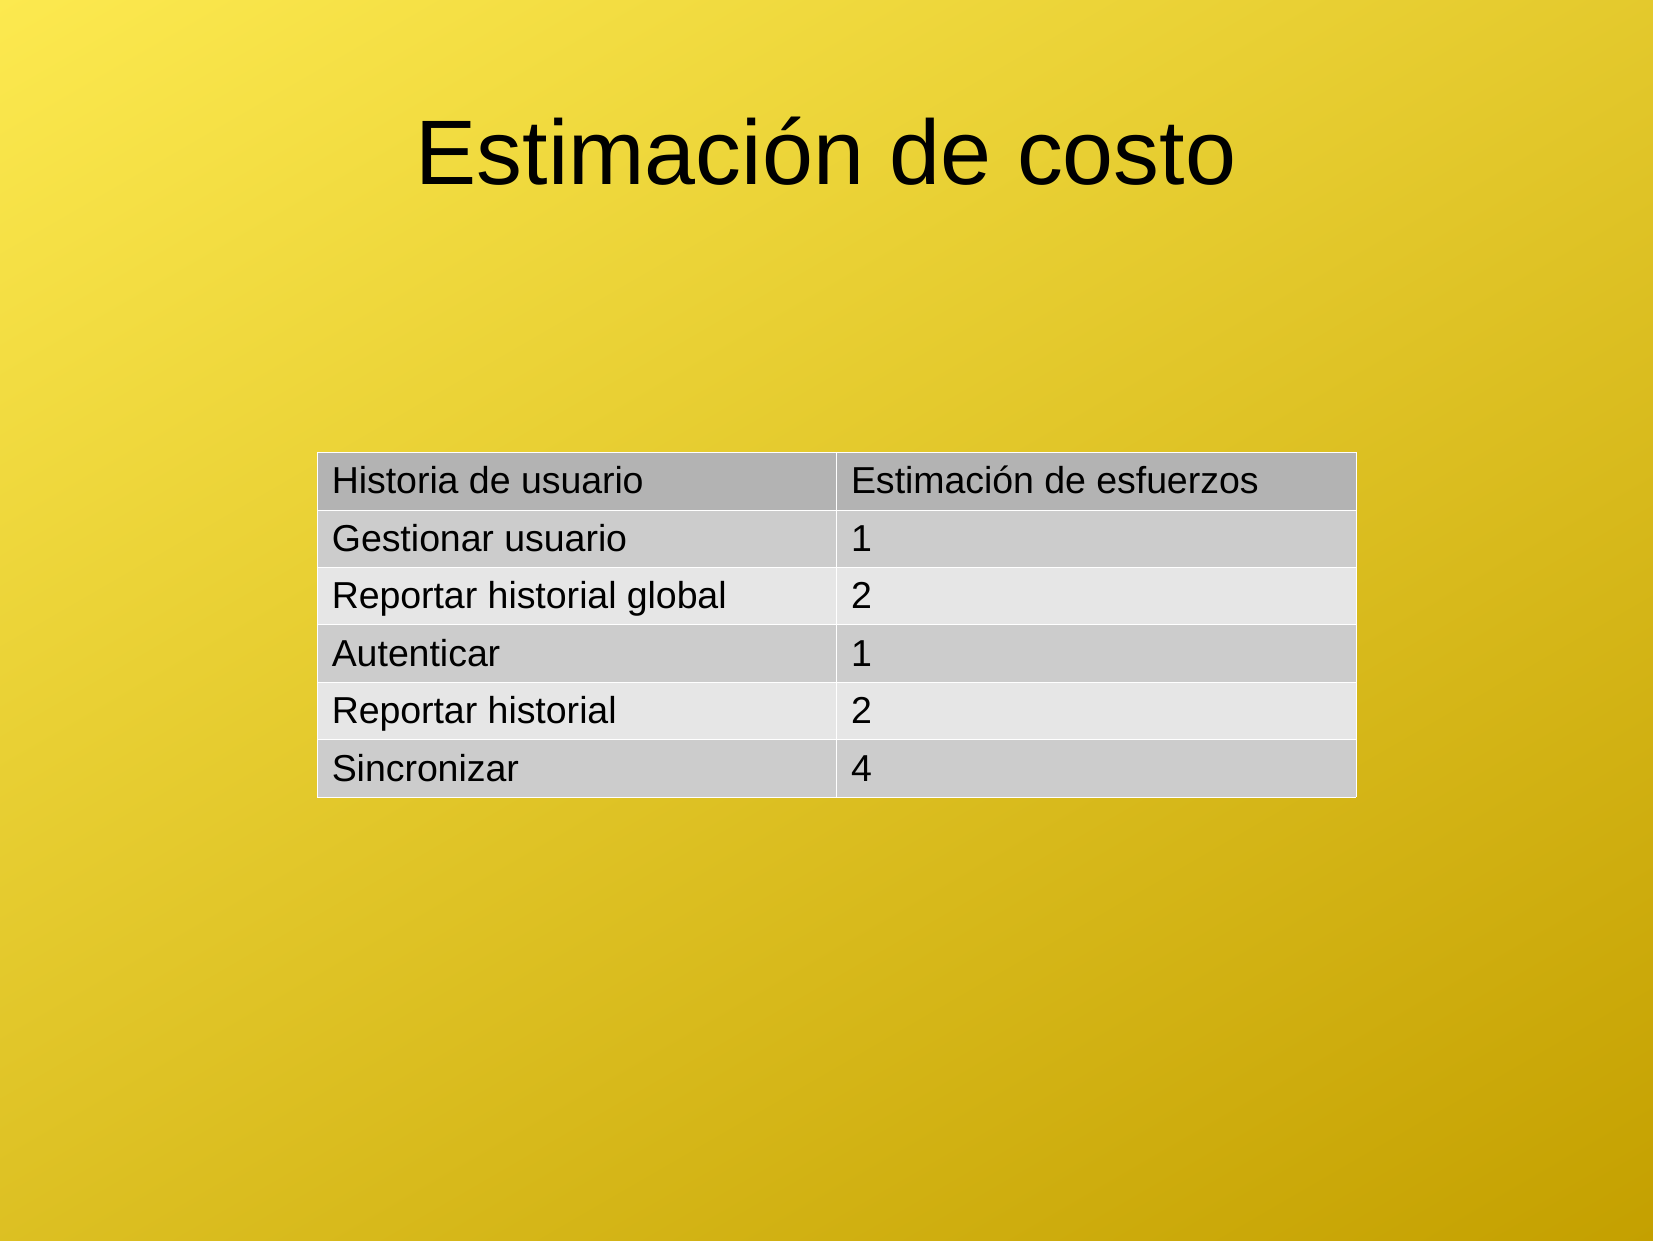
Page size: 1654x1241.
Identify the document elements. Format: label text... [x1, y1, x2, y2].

table_cell Reportar historial global [318, 568, 836, 624]
table_cell 1 [837, 511, 1356, 567]
table_cell Sincronizar [318, 740, 836, 797]
table_cell 4 [837, 740, 1356, 797]
table_cell 2 [837, 568, 1356, 624]
table_cell 1 [837, 625, 1356, 682]
title Estimación de costo [82, 49, 1571, 257]
table_cell 2 [837, 683, 1356, 739]
table_cell Gestionar usuario [318, 511, 836, 567]
table_cell Autenticar [318, 625, 836, 682]
table_header Estimación de esfuerzos [837, 453, 1356, 510]
table_header Historia de usuario [318, 453, 836, 510]
table_cell Reportar historial [318, 683, 836, 739]
